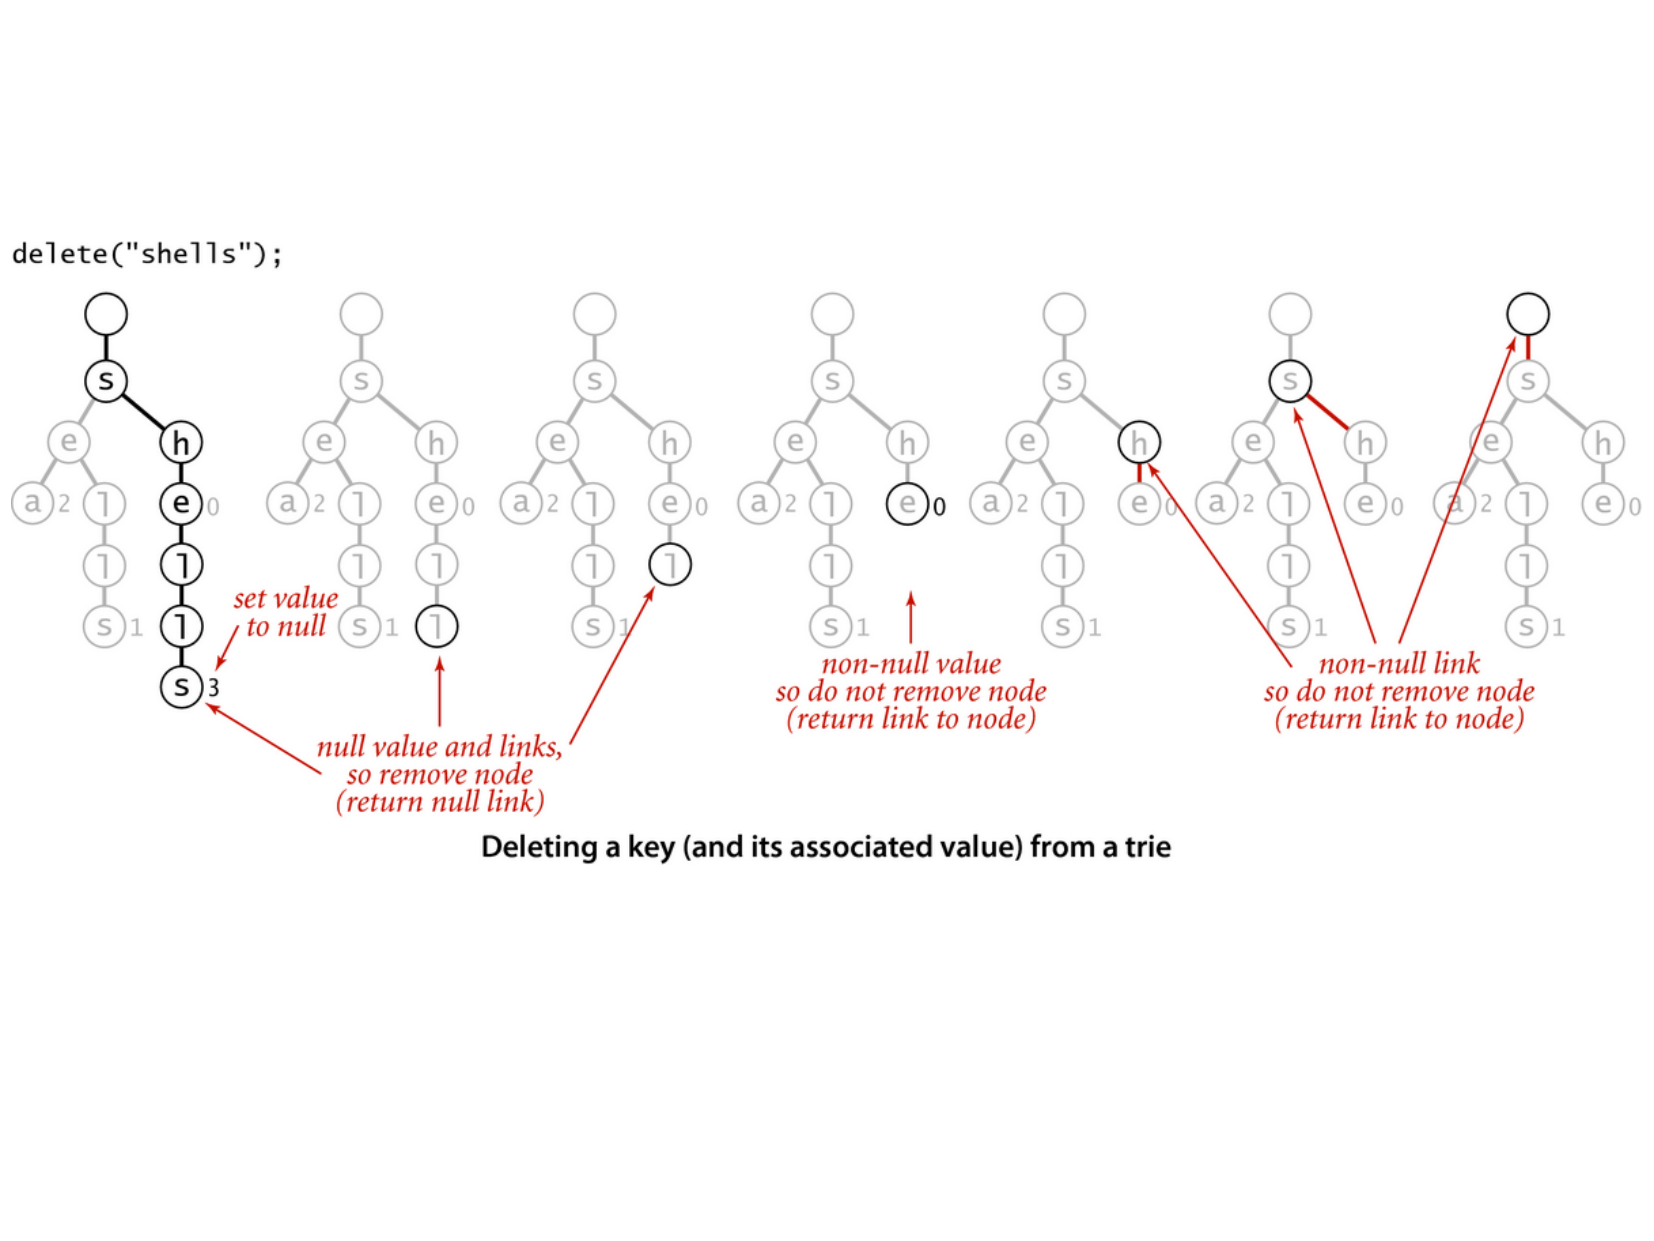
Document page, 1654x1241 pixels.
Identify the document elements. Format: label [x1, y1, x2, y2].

picture [11, 240, 1642, 865]
